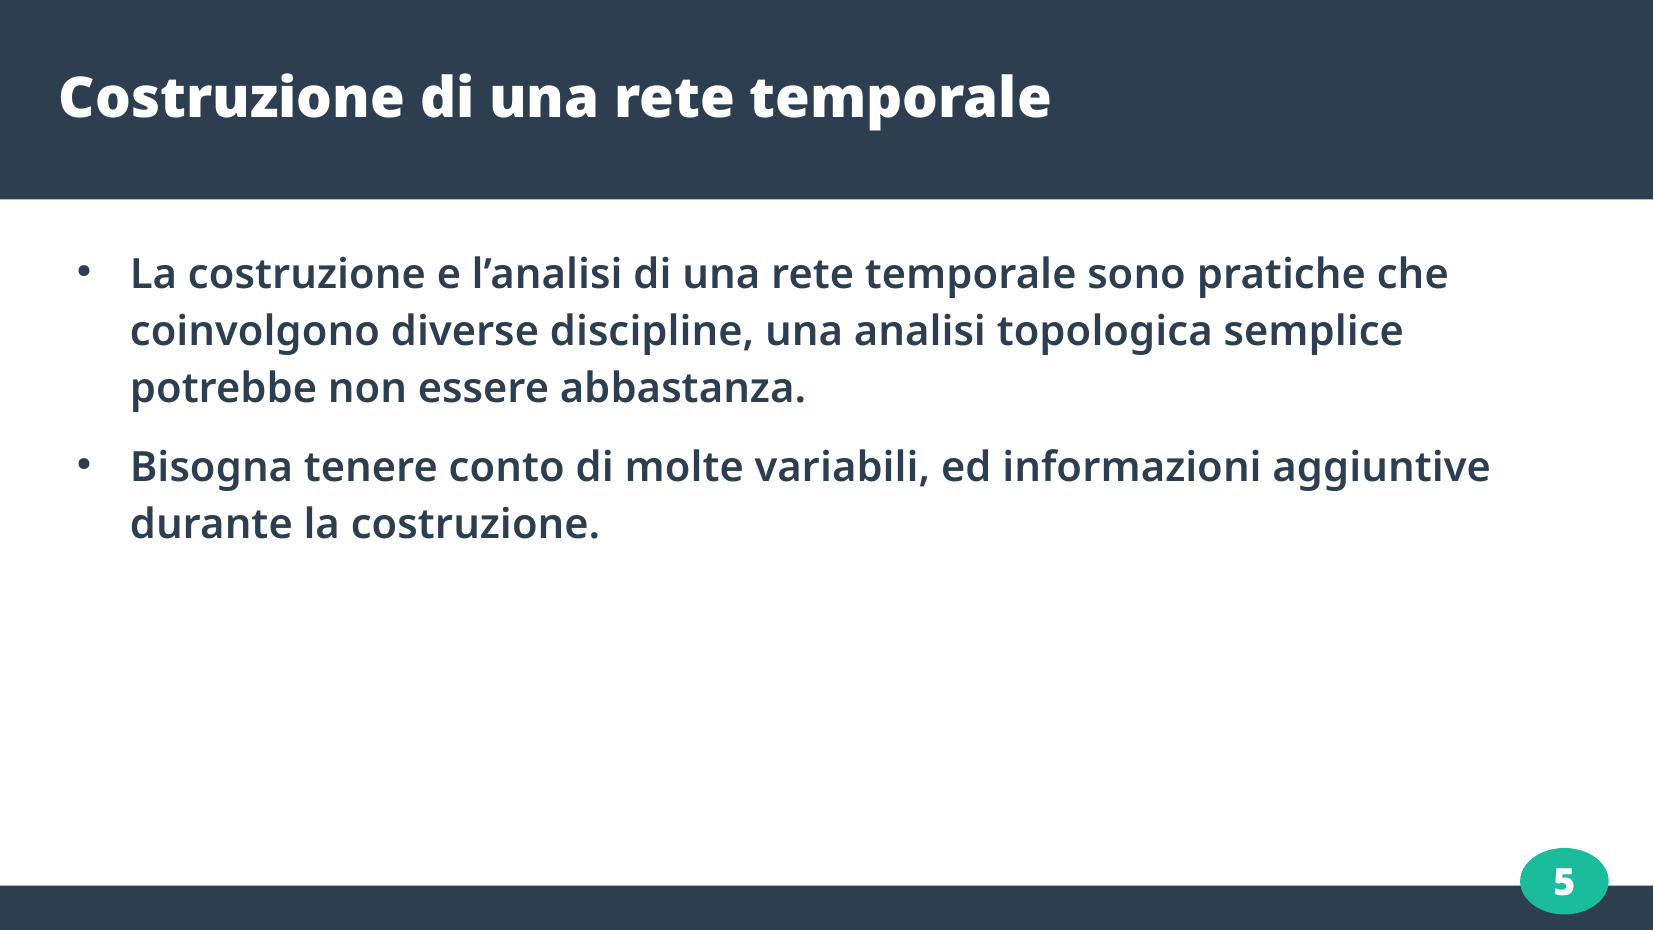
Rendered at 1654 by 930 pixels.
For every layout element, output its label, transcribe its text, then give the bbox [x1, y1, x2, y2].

list La costruzione e l’analisi di una rete temporale sono pratiche che coinvolgono diverse discipline, una analisi topologica semplice potrebbe non essere abbastanza. Bisogna tenere conto di molte variabili, ed informazioni aggiuntive durante la costruzione. [58, 243, 1594, 864]
title Costruzione di una rete temporale [58, 36, 1594, 155]
